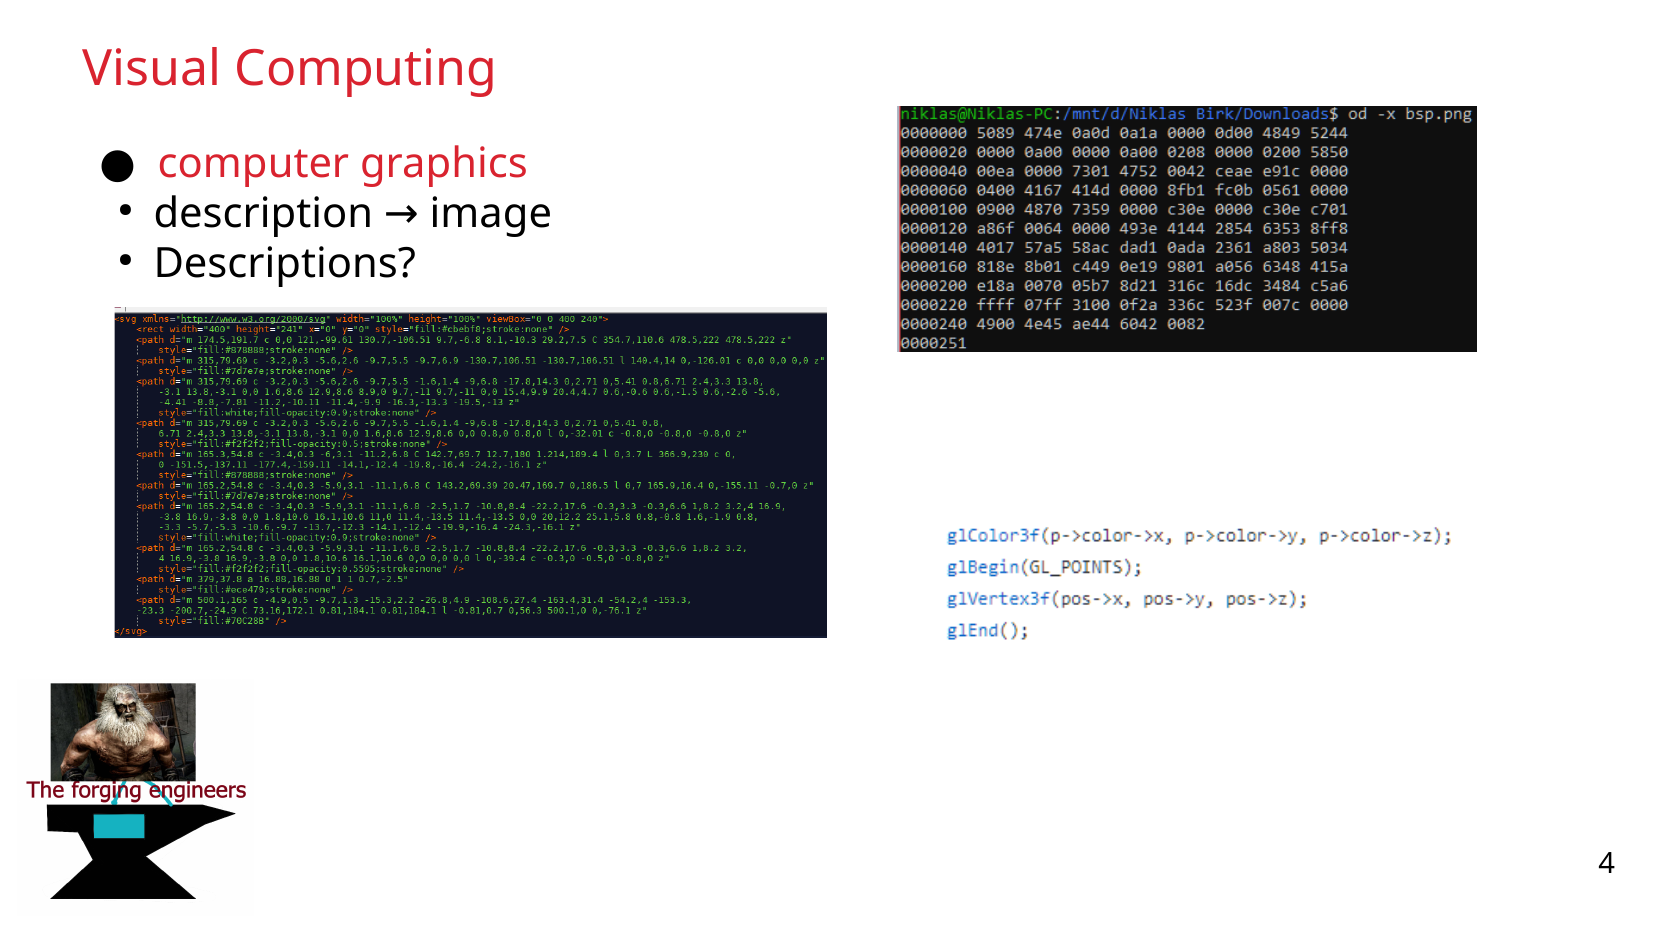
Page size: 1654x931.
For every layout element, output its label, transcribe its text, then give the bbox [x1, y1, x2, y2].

picture [114, 307, 827, 638]
picture [927, 507, 1465, 654]
picture [17, 679, 254, 916]
title Visual Computing [82, 37, 1571, 95]
picture [897, 106, 1477, 352]
subtitle computer graphics description → image Descriptions? [82, 135, 591, 296]
